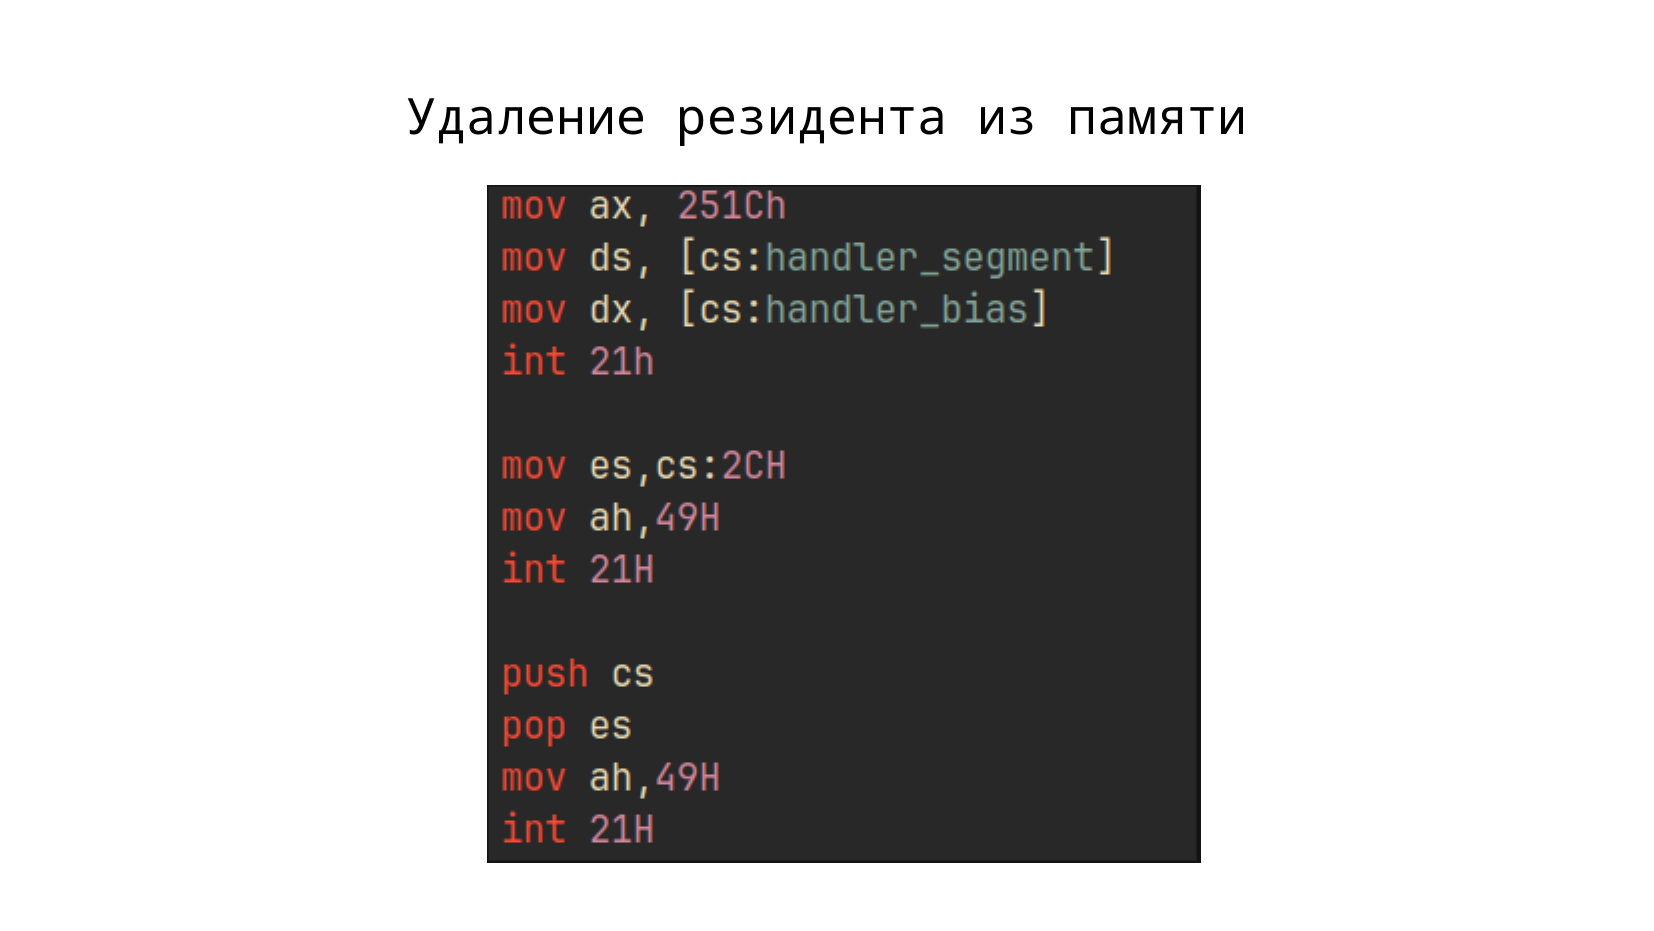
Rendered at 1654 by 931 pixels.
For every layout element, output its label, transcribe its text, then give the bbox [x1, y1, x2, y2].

picture [487, 185, 1201, 863]
title Удаление резидента из памяти [82, 37, 1571, 193]
